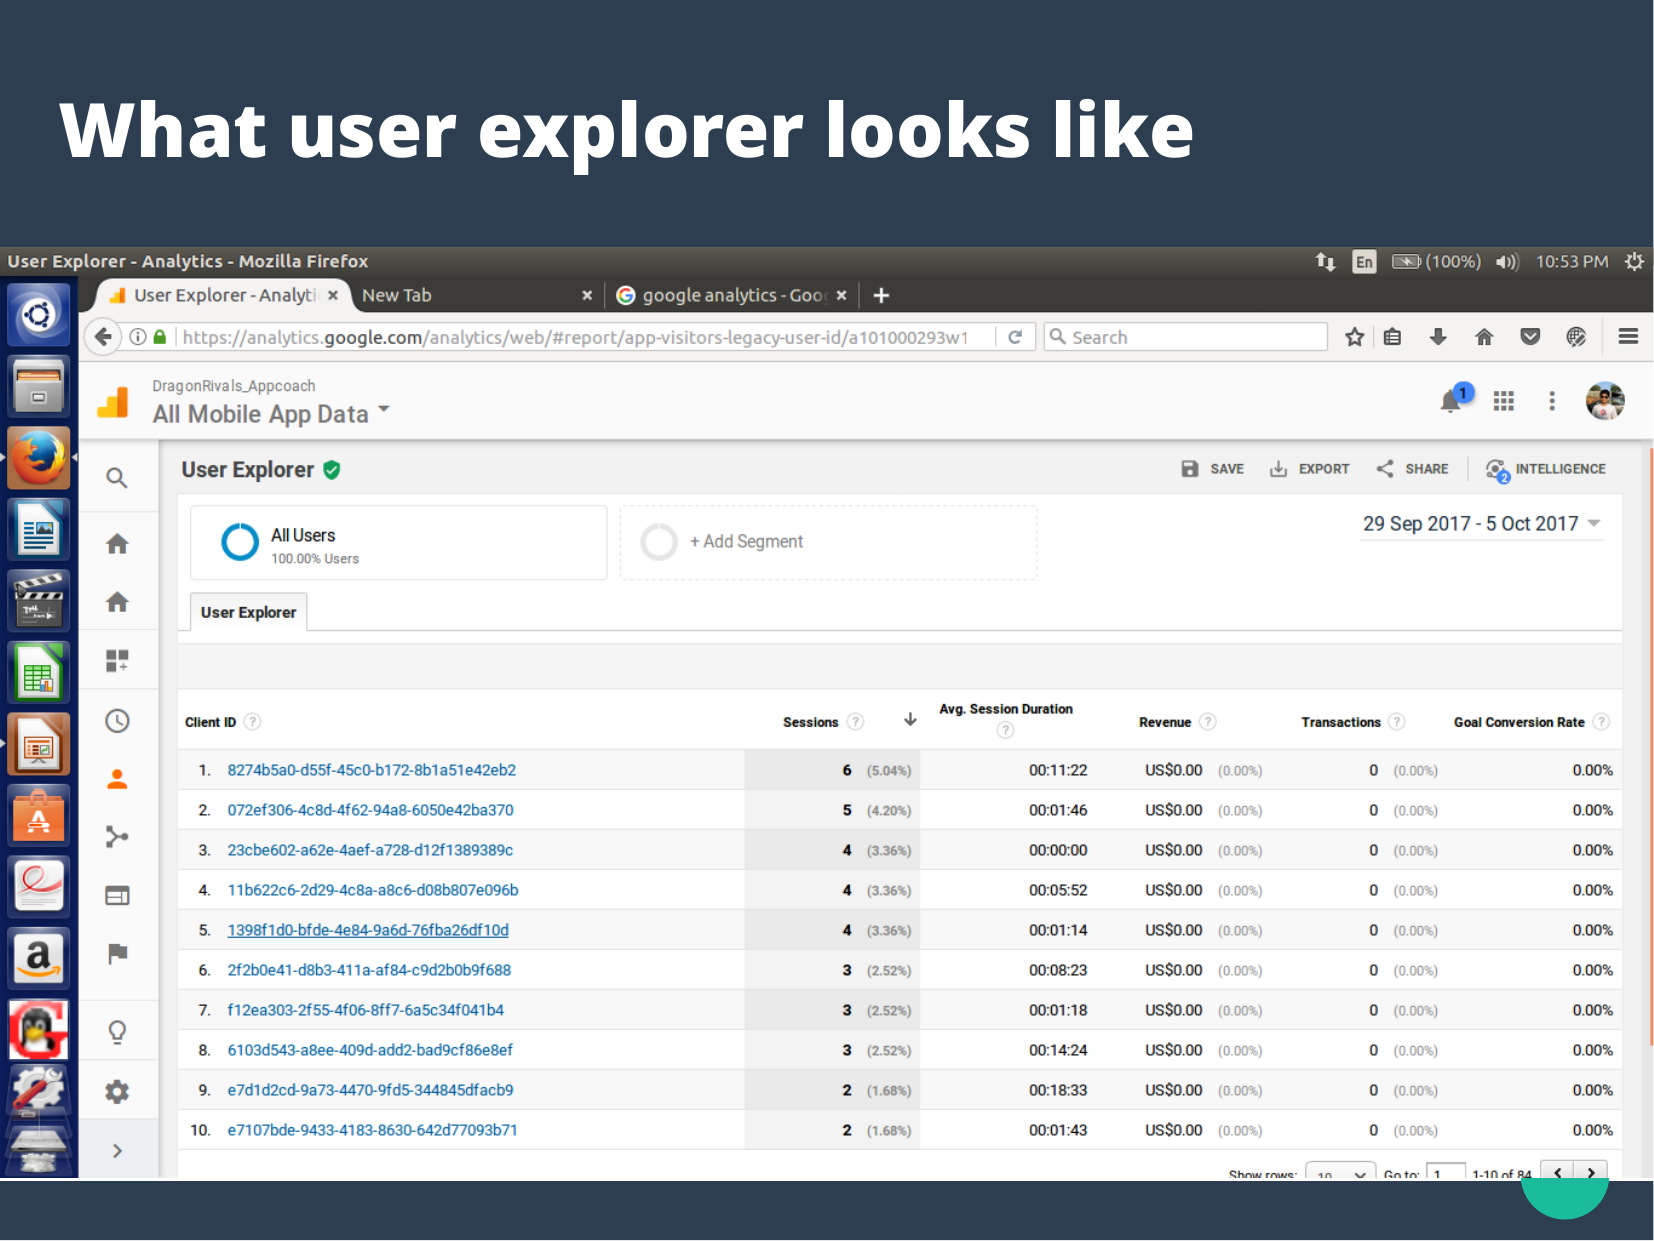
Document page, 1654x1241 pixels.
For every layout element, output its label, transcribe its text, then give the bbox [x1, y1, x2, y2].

picture [0, 247, 1654, 1178]
title What user explorer looks like [59, 49, 1595, 207]
